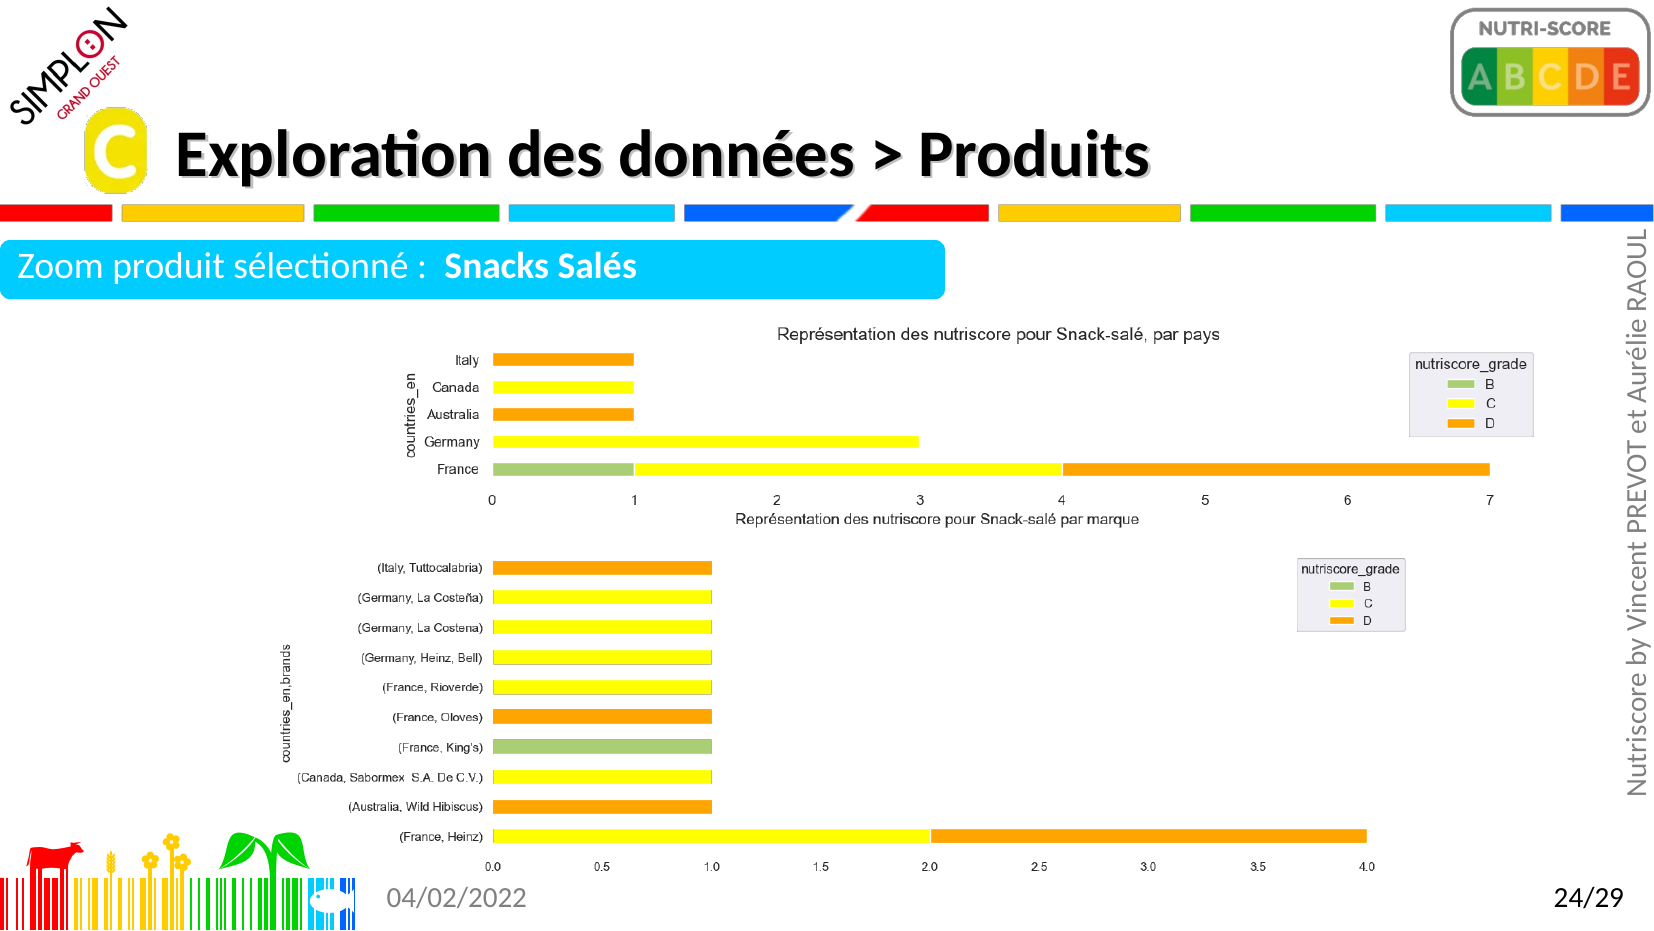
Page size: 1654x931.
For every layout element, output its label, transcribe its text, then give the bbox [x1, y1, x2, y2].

picture [2, 2, 147, 147]
picture [0, 318, 1548, 930]
title Exploration des données > Produits [175, 107, 1570, 212]
text_box Zoom produit sélectionné : Snacks Salés [0, 240, 945, 300]
picture [82, 106, 151, 195]
picture [1448, 4, 1654, 119]
picture [0, 200, 1654, 225]
